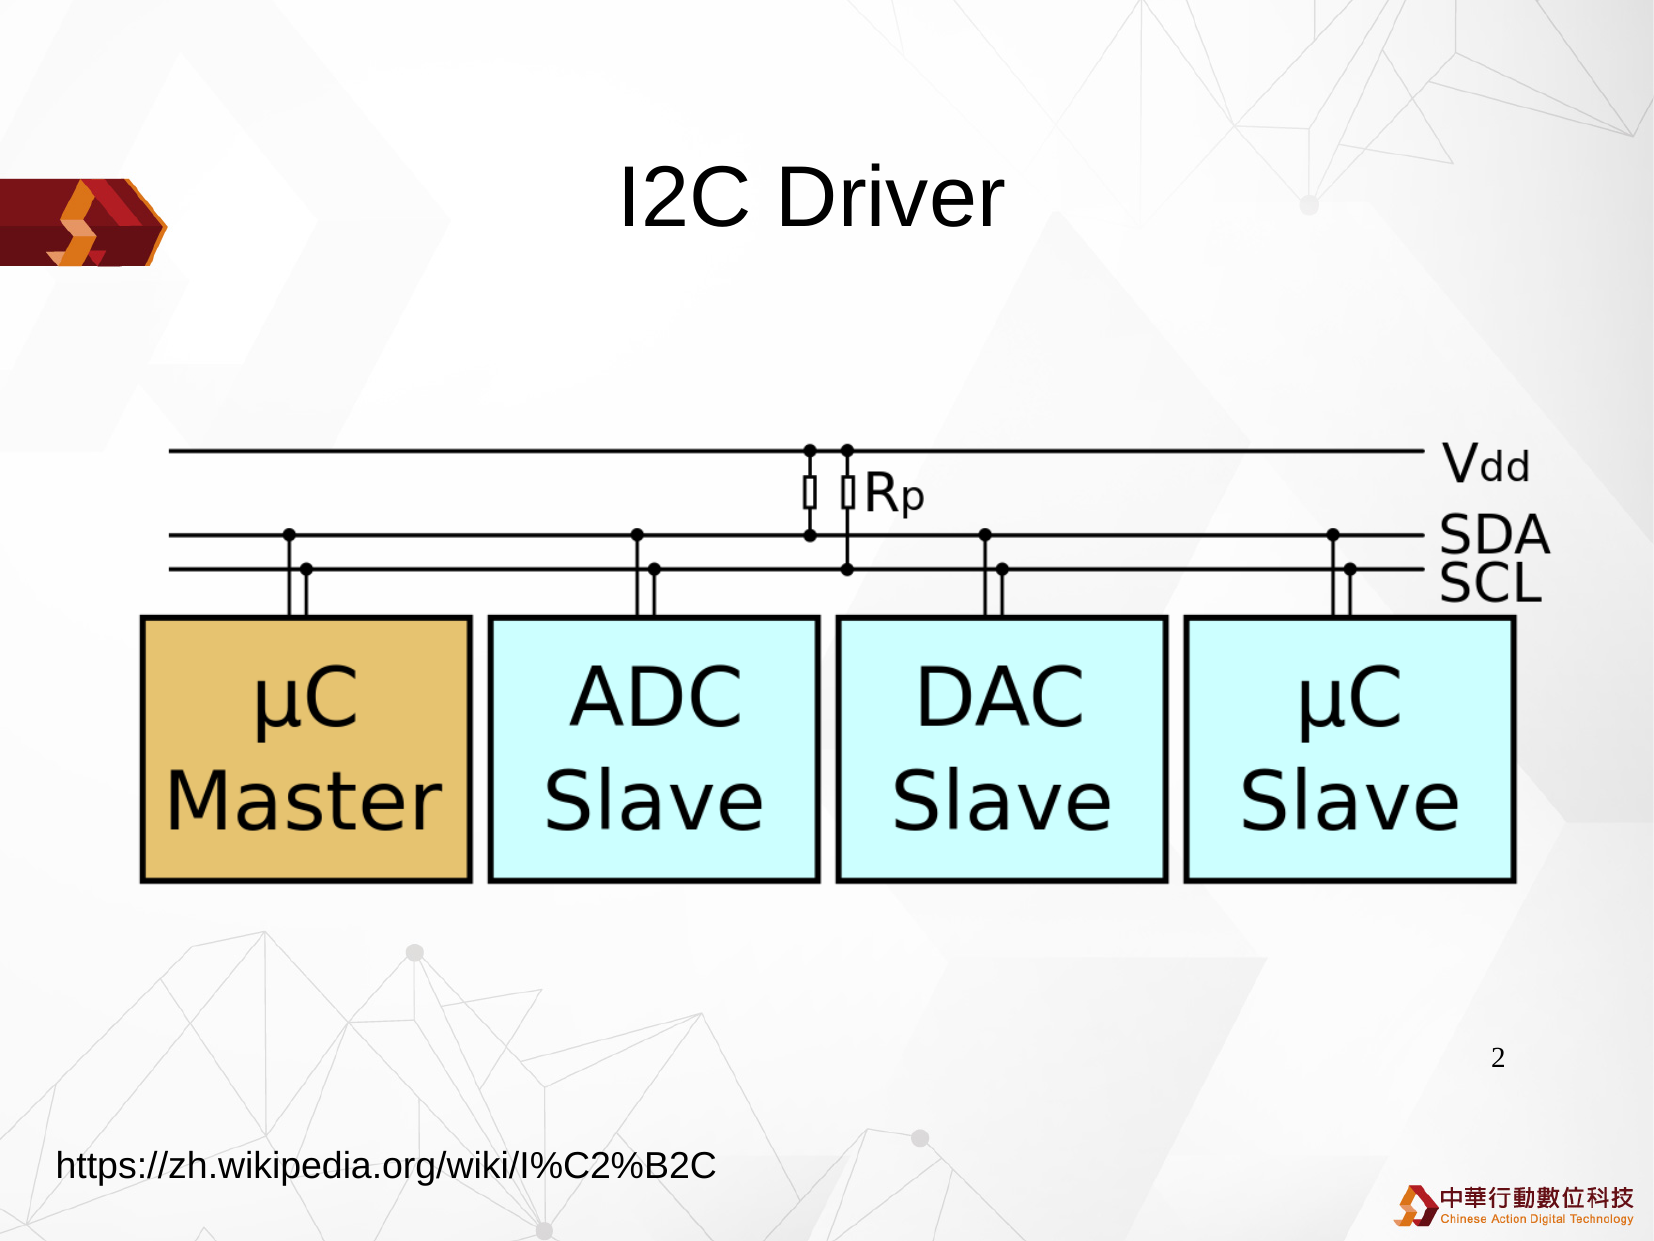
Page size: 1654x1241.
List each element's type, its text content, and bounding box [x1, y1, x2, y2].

text_box https://zh.wikipedia.org/wiki/I%C2%B2C [40, 1137, 732, 1195]
picture [0, 0, 1654, 1241]
title I2C Driver [118, 112, 1506, 281]
